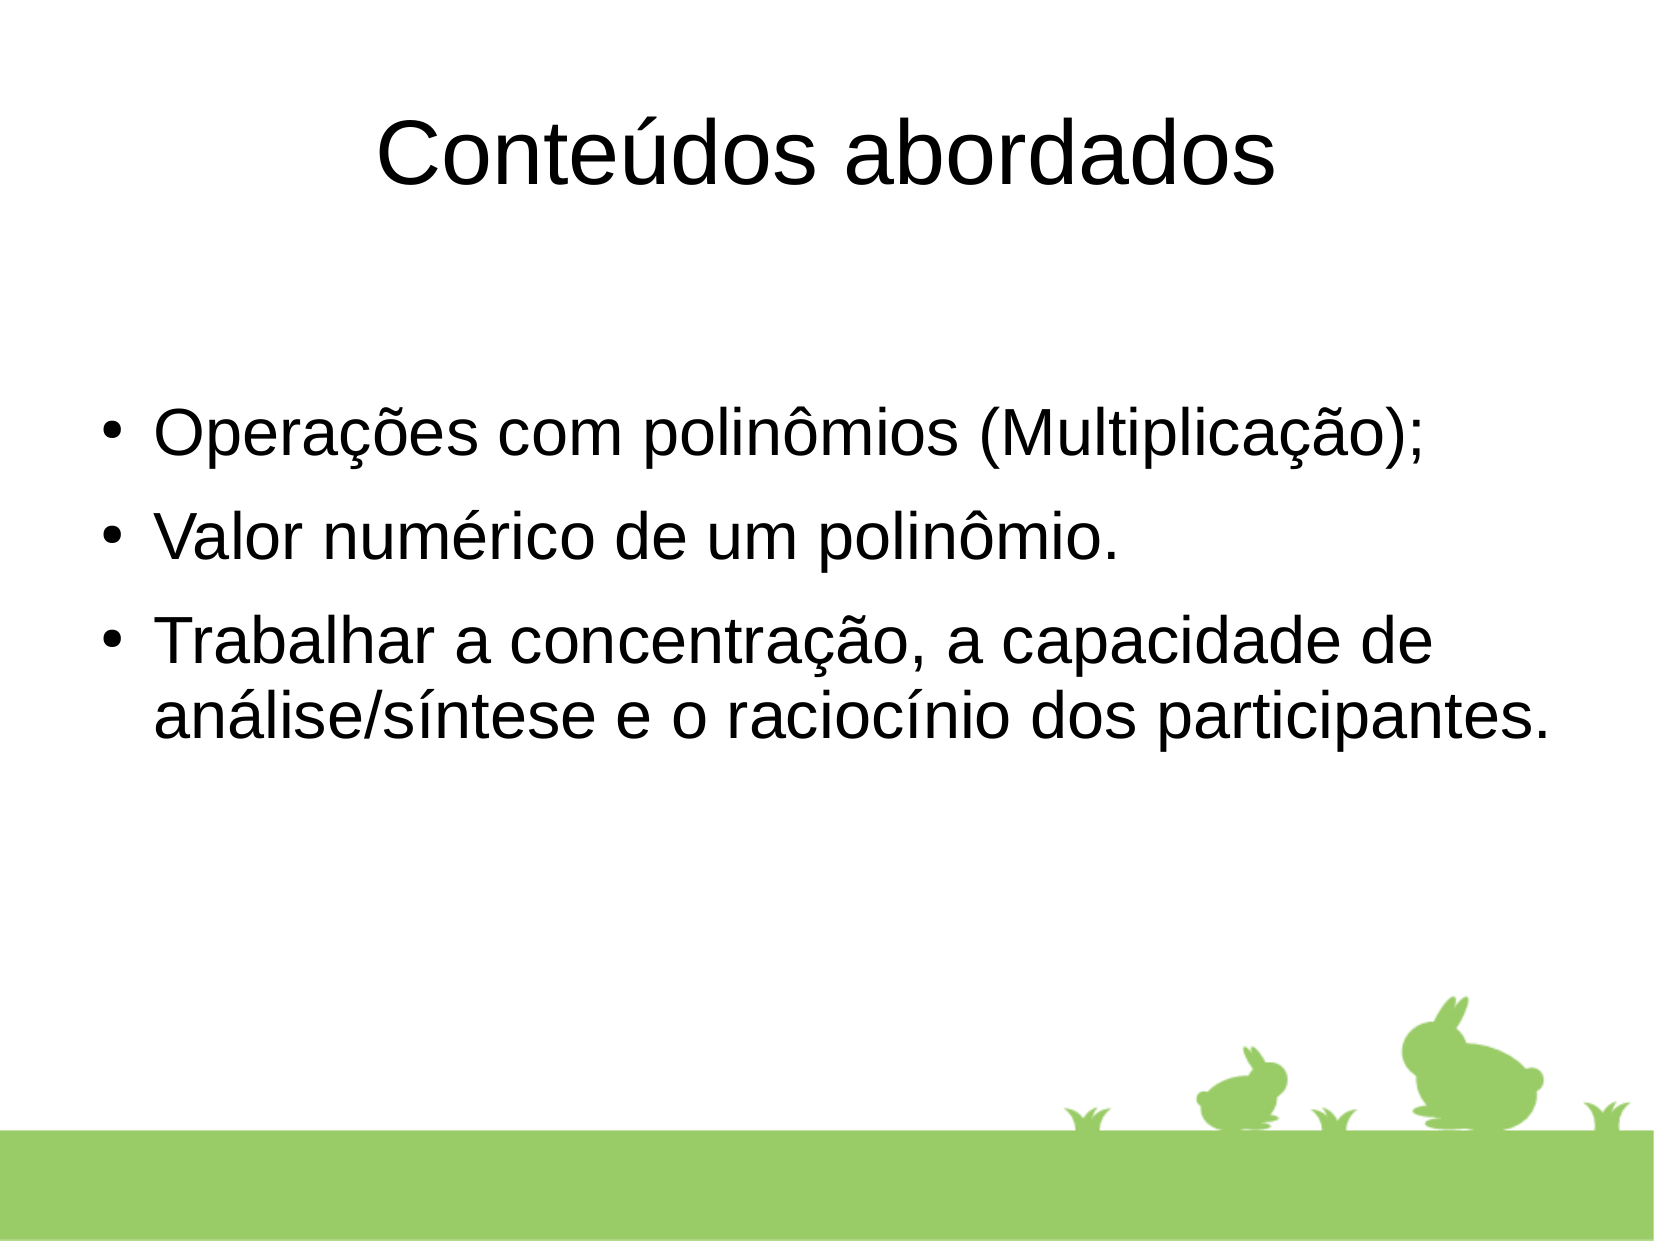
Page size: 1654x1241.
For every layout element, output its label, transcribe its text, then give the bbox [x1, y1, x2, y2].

list Operações com polinômios (Multiplicação); Valor numérico de um polinômio. Trabalhar a concentração, a capacidade de análise/síntese e o raciocínio dos participantes. [82, 290, 1571, 1010]
picture [0, 0, 1654, 1241]
title Conteúdos abordados [82, 49, 1571, 257]
